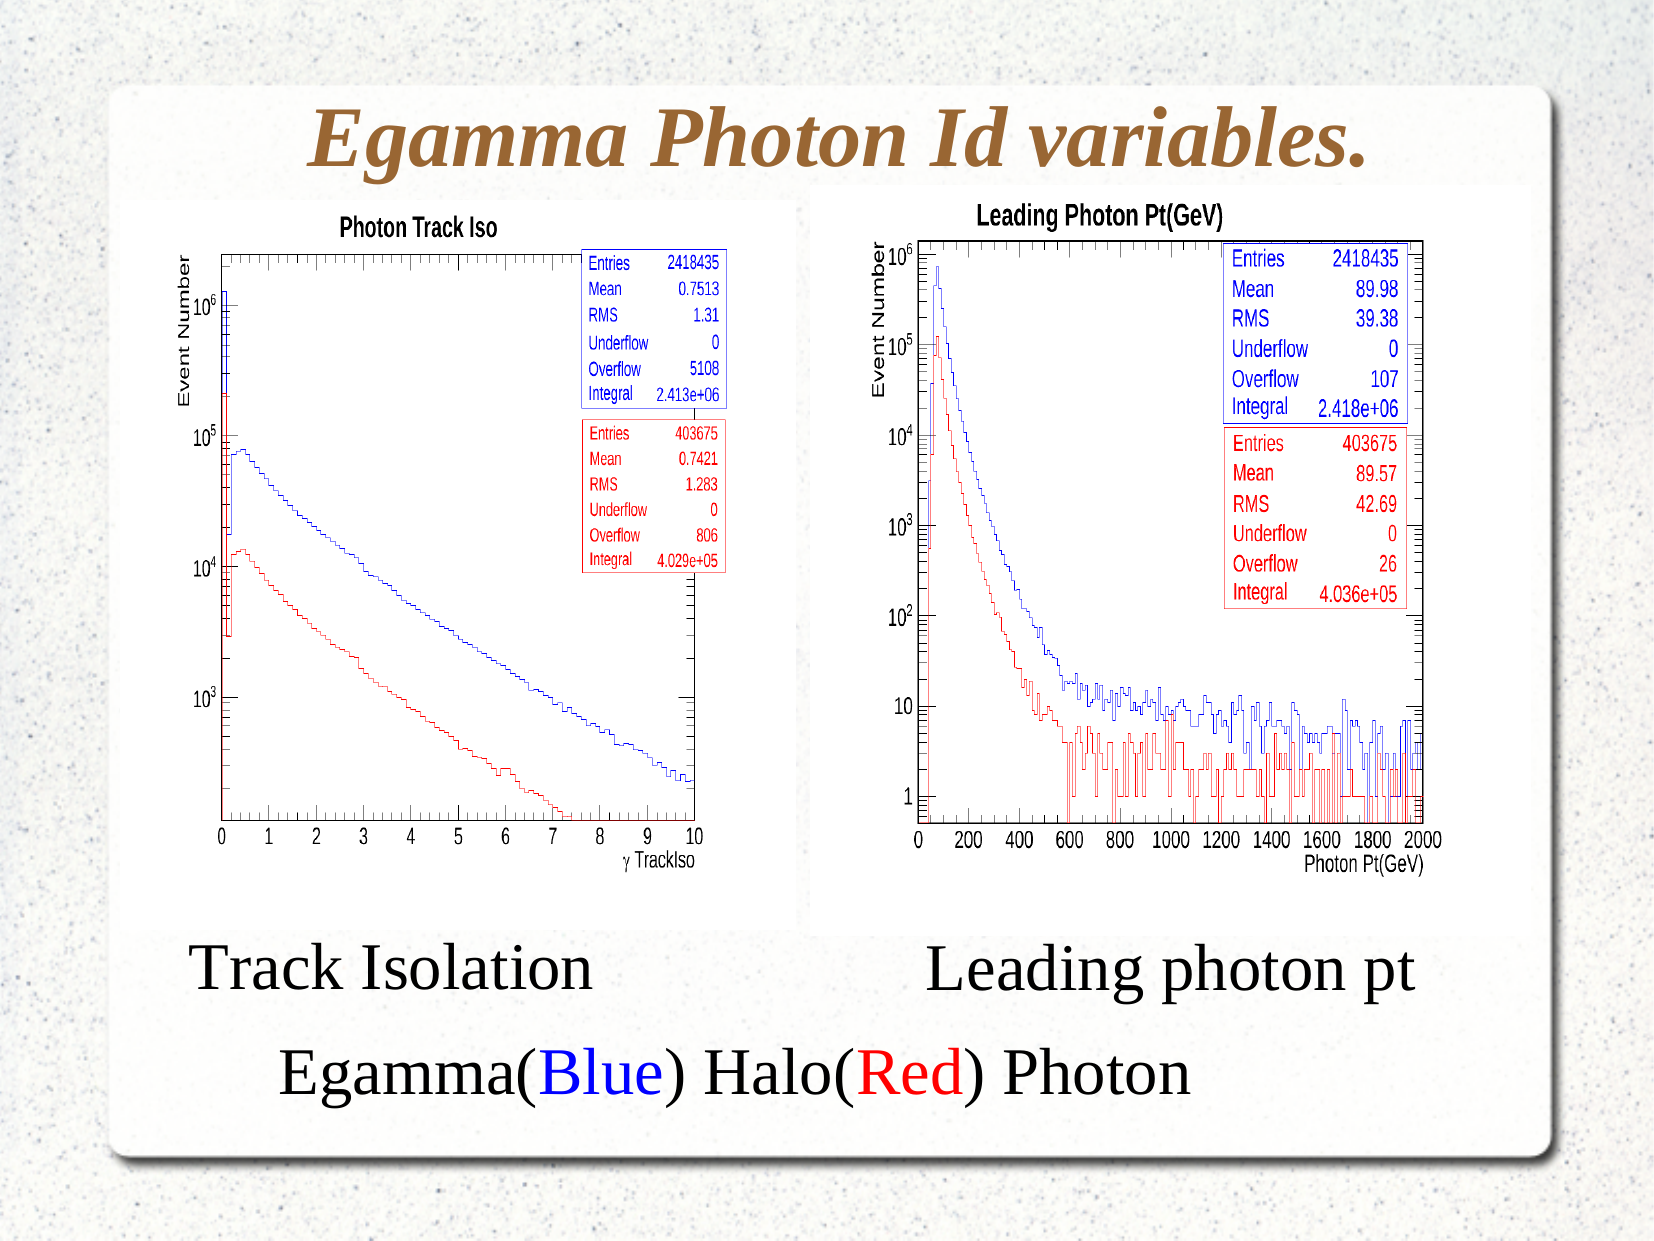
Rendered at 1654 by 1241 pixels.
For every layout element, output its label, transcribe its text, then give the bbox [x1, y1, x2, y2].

list Leading photon pt [855, 936, 1531, 1006]
list Track Isolation [117, 930, 646, 1005]
title Egamma Photon Id variables. [270, 90, 1411, 186]
picture [0, 0, 1654, 1241]
list Egamma(Blue) Halo(Red) Photon [207, 1035, 1276, 1110]
